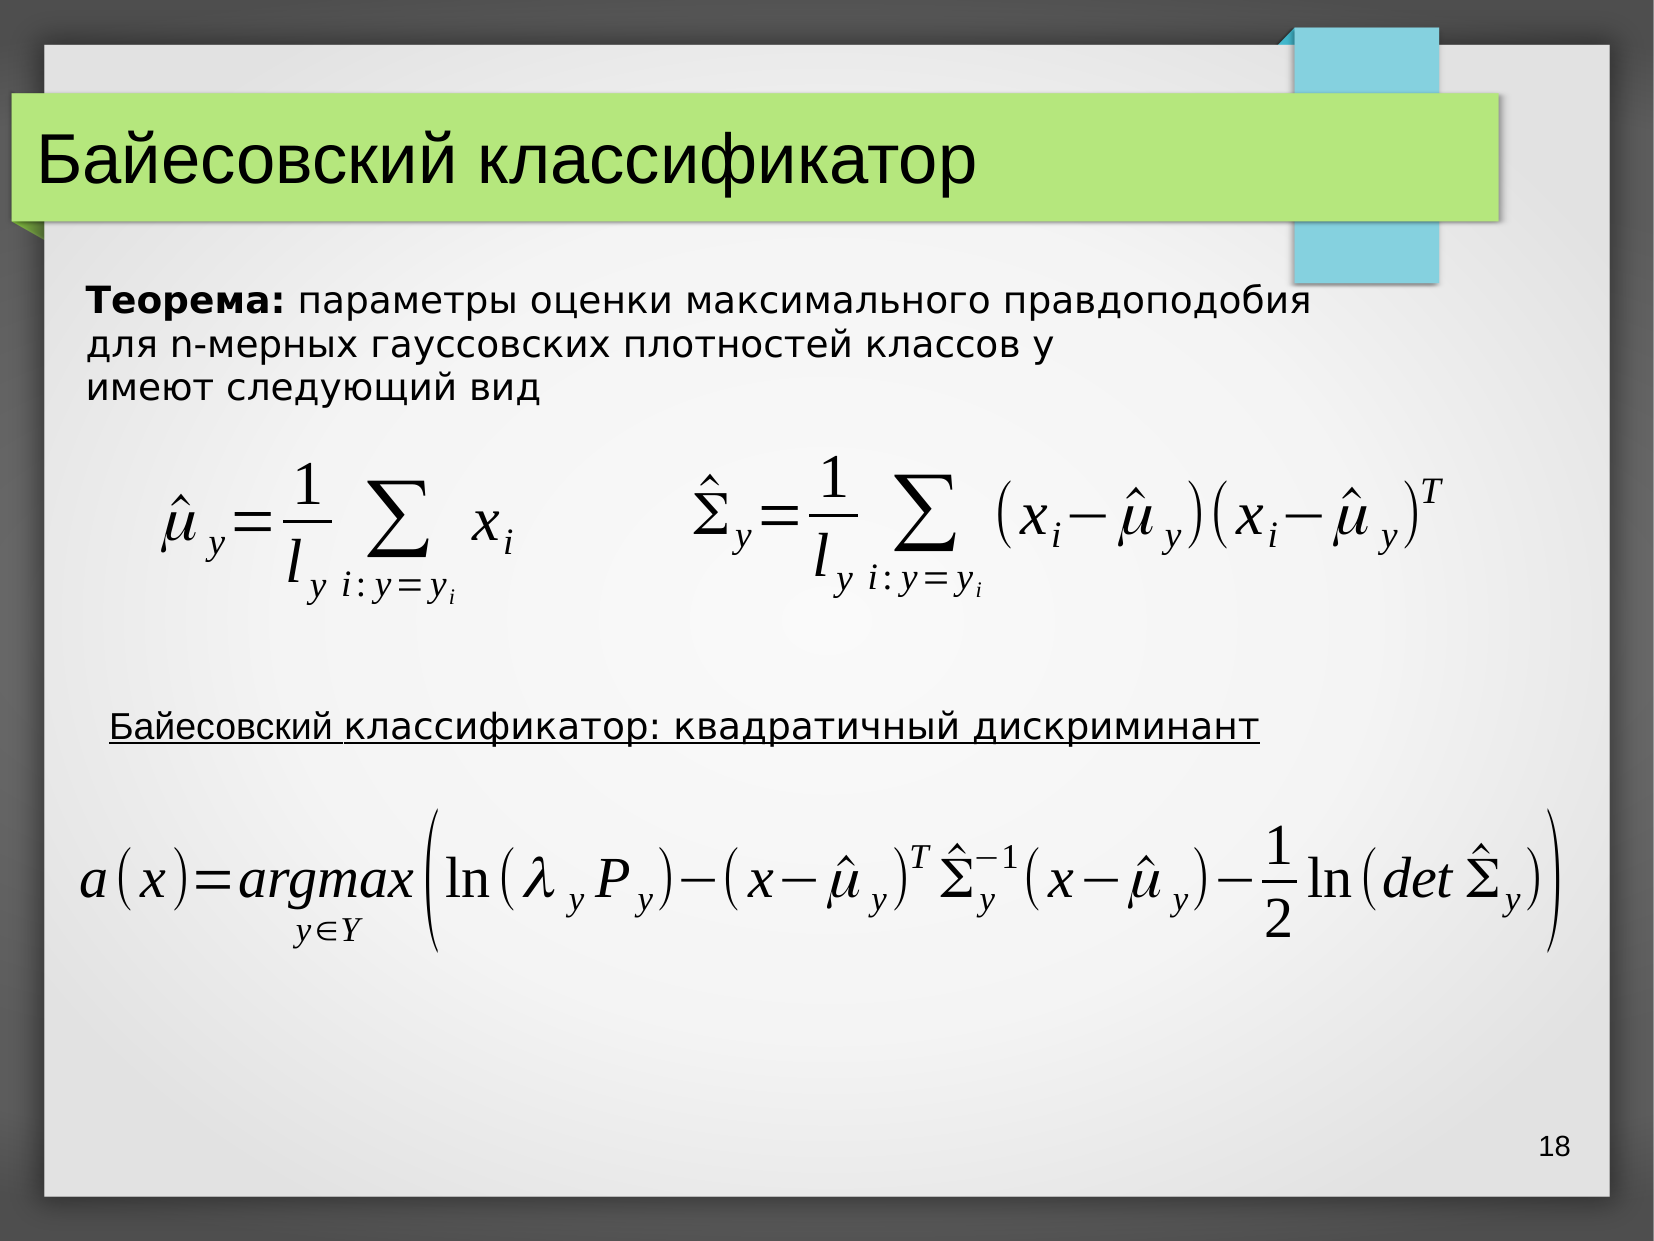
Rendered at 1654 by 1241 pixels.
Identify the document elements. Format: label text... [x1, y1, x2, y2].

title Байесовский классификатор [35, 118, 1489, 200]
text_box Теорема: параметры оценки максимального правдоподобия для n-мерных гауссовских плотностей классов y имеют следующий вид [70, 271, 1548, 469]
text_box Байесовский классификатор: квадратичный дискриминант [94, 697, 1347, 800]
chart [685, 469, 1452, 603]
chart [72, 805, 1571, 957]
picture [0, 0, 1654, 1241]
chart [153, 469, 520, 609]
